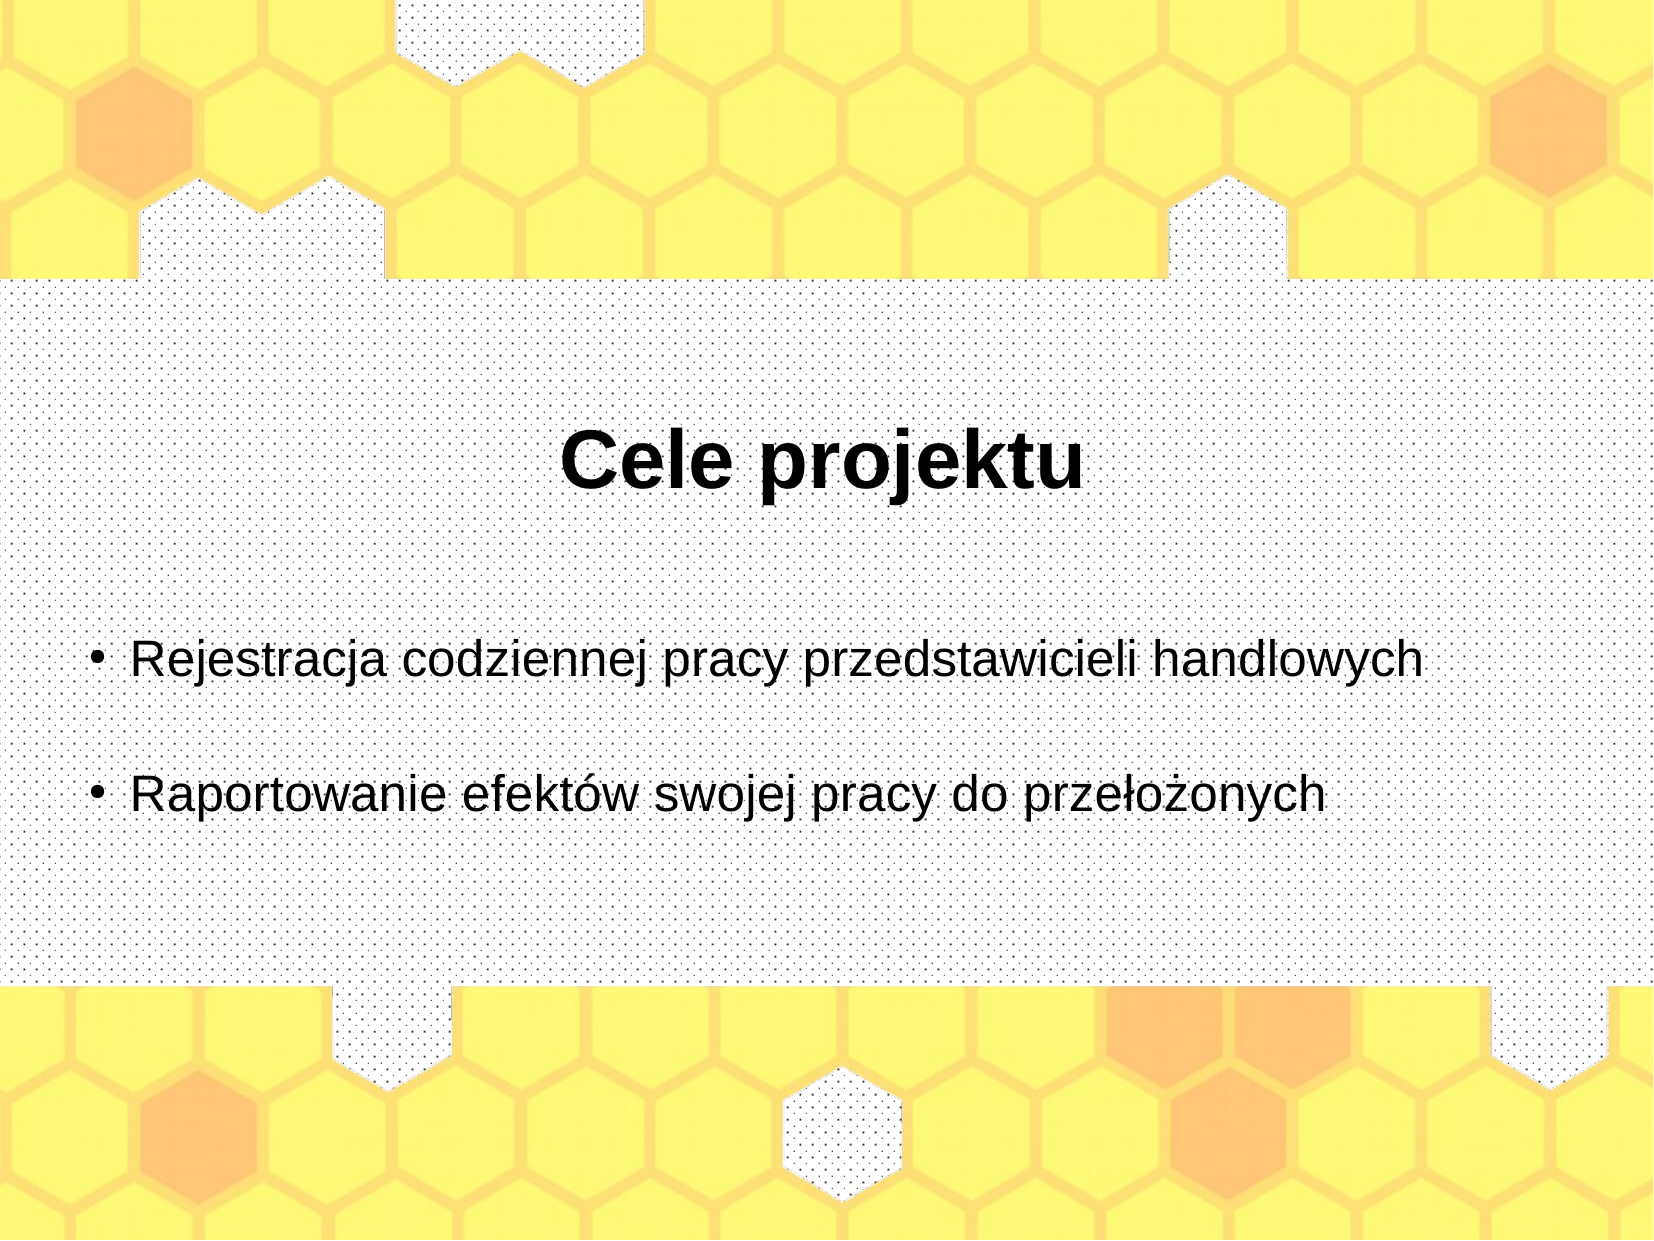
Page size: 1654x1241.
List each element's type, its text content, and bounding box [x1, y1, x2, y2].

list Rejestracja codziennej pracy przedstawicieli handlowych [75, 629, 1564, 721]
list Raportowanie efektów swojej pracy do przełożonych [75, 765, 1564, 856]
picture [0, 0, 1654, 1241]
title Cele projektu [60, 303, 1549, 571]
